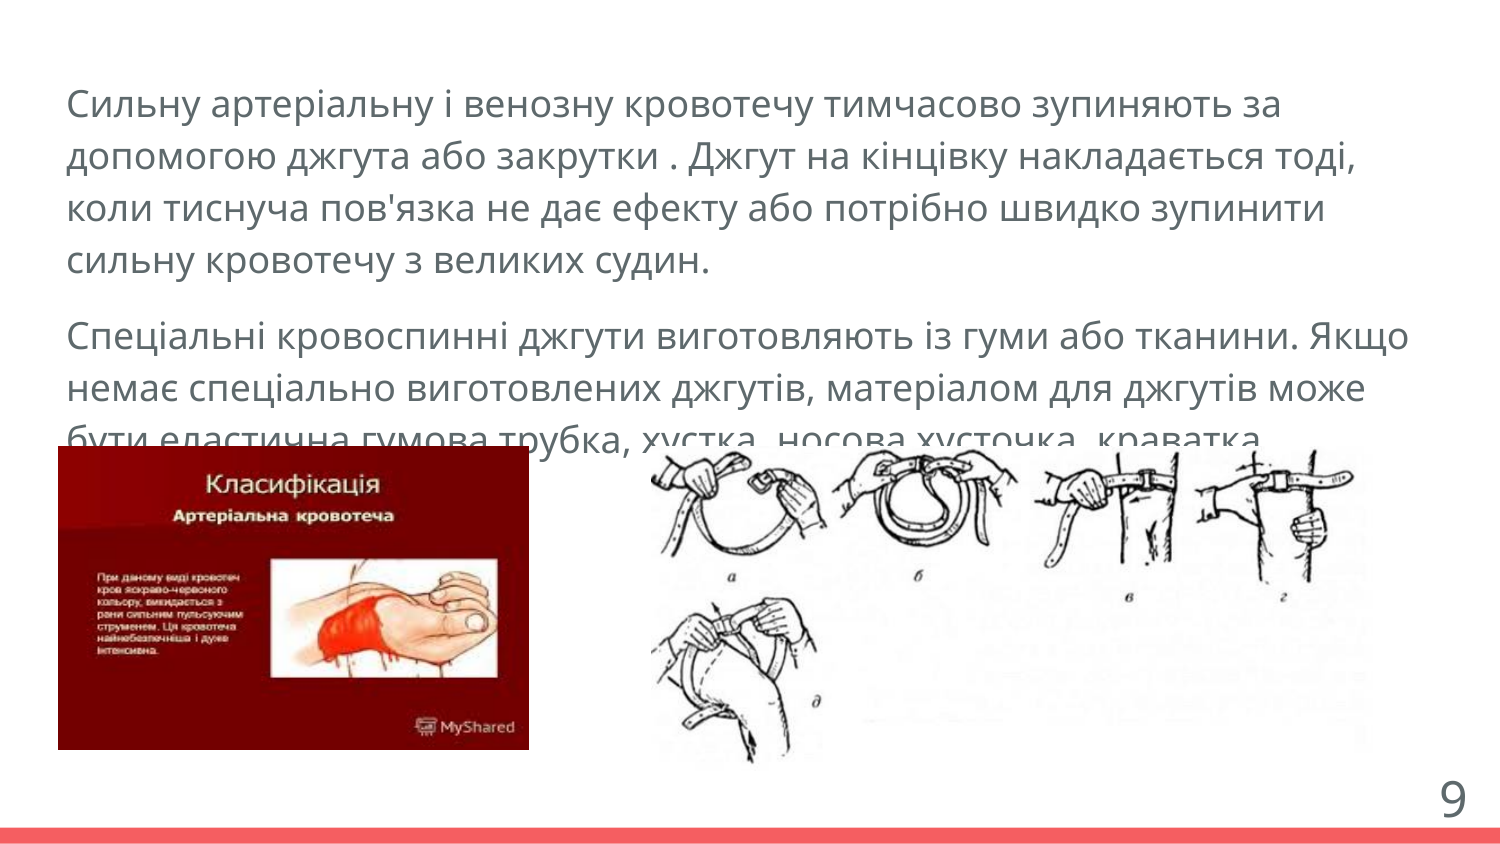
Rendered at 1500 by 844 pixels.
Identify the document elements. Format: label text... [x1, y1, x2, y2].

picture [651, 446, 1375, 782]
slide_number <number> [1392, 769, 1483, 835]
list Сильну артеріальну і венозну кровотечу тимчасово зупиняють за допомогою джгута або закрутки . Джгут на кінцівку накладається тоді, коли тиснуча пов'язка не дає ефекту або потрібно швидко зупинити сильну кровотечу з великих судин. Спеціальні кровоспинні джгути виготовляють із гуми або тканини. Якщо немає спеціально виготовлених джгутів, матеріалом для джгутів може бути еластична гумова трубка, хустка, носова хусточка, краватка, рушничок. [51, 58, 1449, 750]
picture [58, 446, 529, 750]
